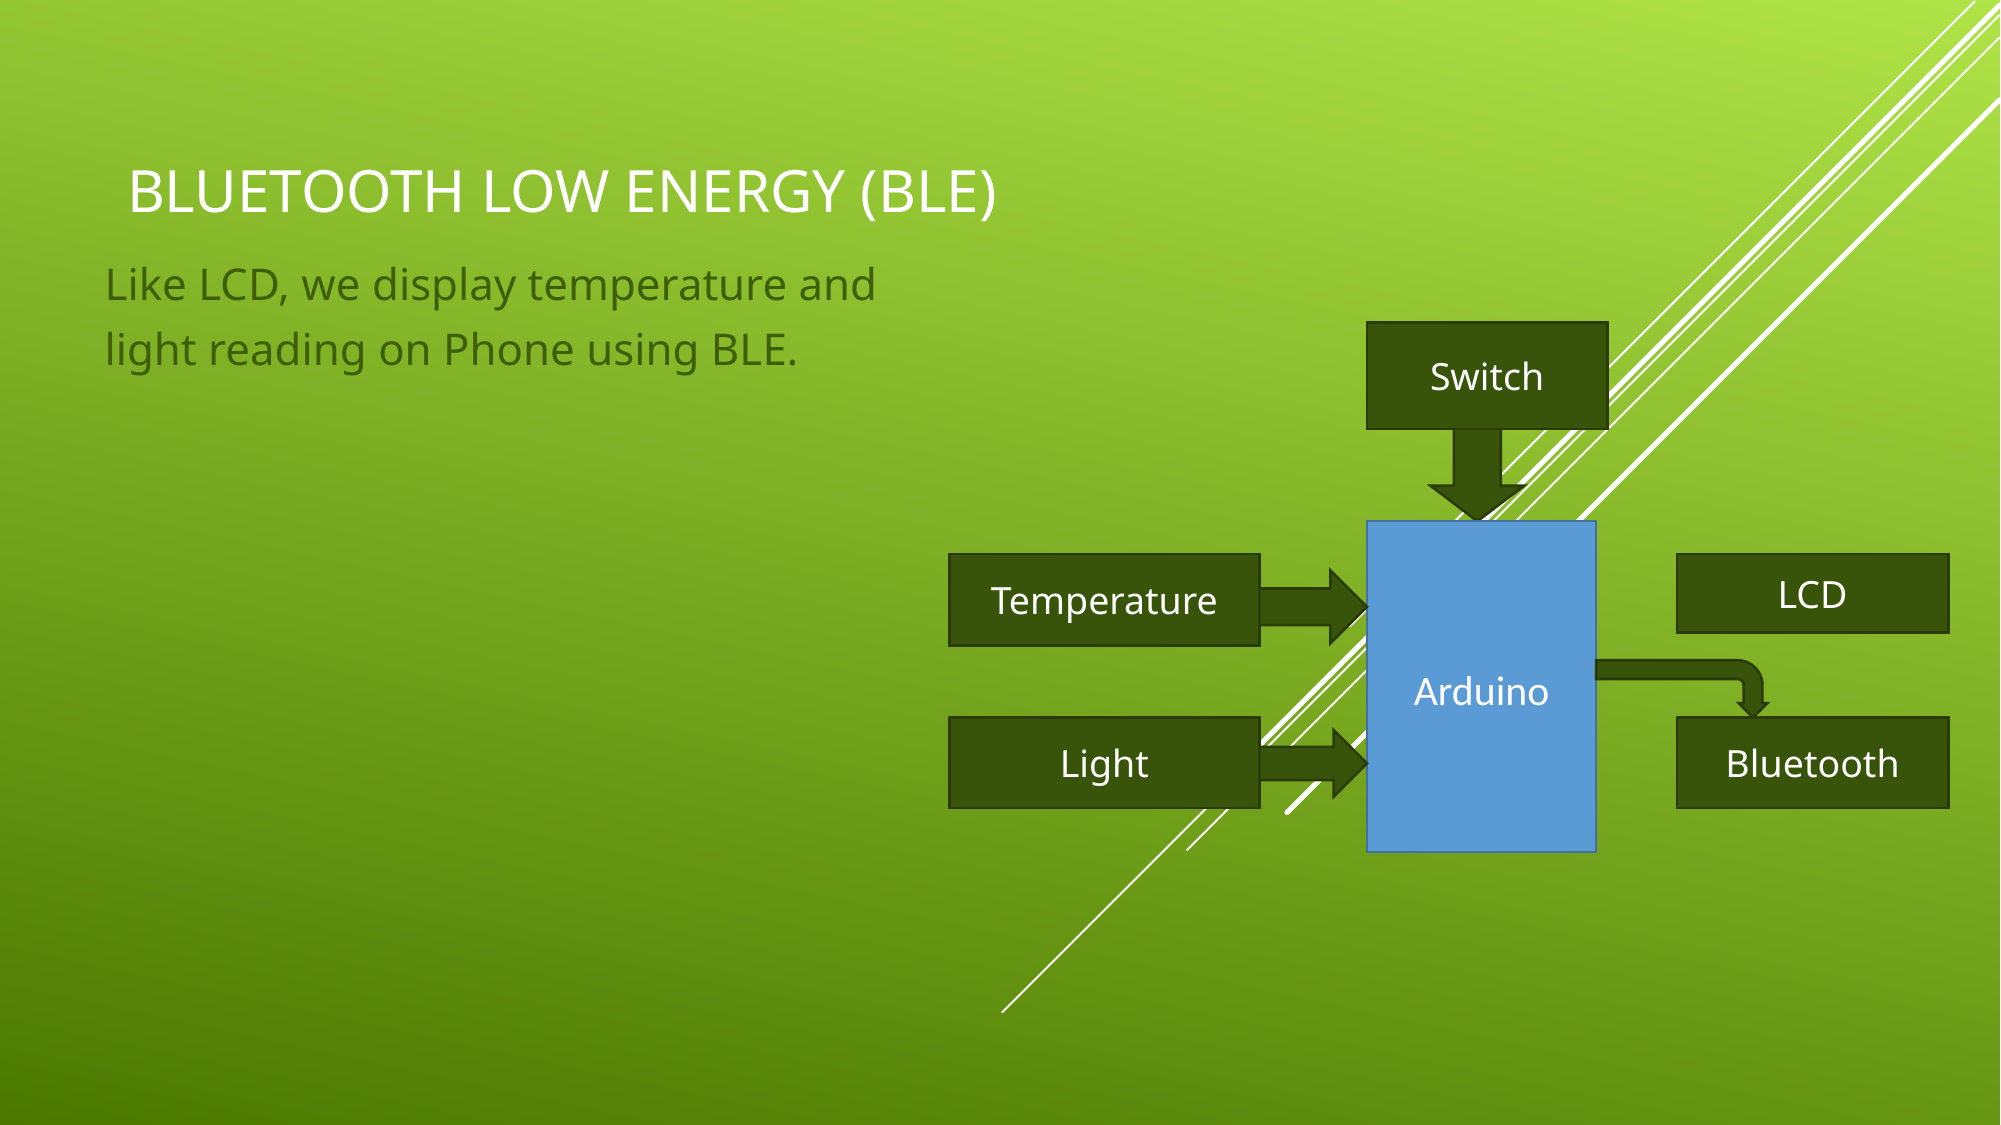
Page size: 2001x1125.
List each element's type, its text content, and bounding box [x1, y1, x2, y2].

text_box Arduino [1367, 521, 1596, 852]
text_box [1259, 570, 1367, 644]
text_box Switch [1367, 323, 1608, 429]
text_box Light [950, 717, 1260, 808]
subtitle Like LCD, we display temperature and light reading on Phone using BLE. [89, 249, 1977, 950]
text_box [1596, 660, 1768, 718]
text_box [1430, 429, 1525, 521]
text_box LCD [1677, 554, 1949, 633]
text_box Bluetooth [1677, 717, 1949, 808]
text_box Temperature [950, 554, 1260, 645]
text_box [1259, 730, 1367, 797]
title Bluetooth Low Energy (BLE) [112, 112, 1962, 233]
